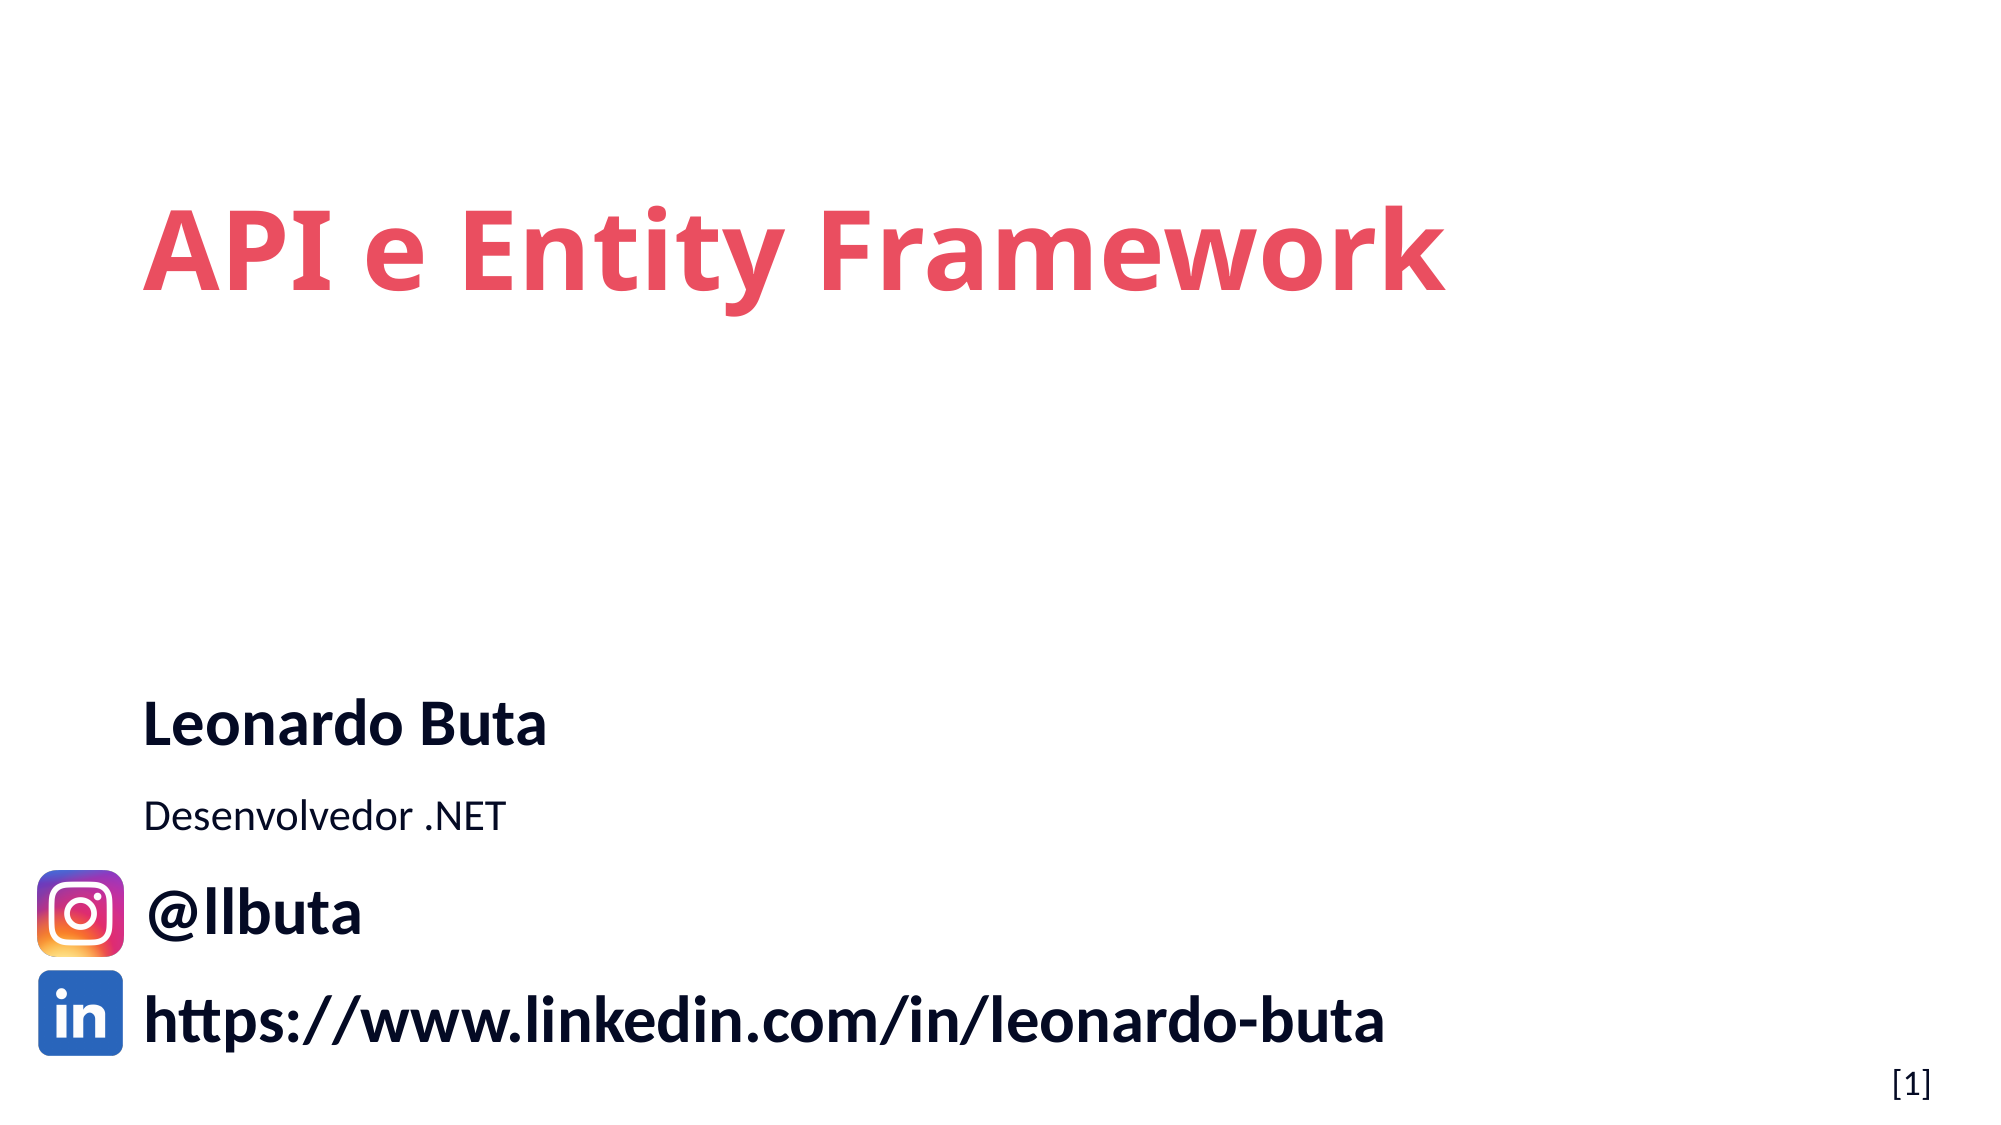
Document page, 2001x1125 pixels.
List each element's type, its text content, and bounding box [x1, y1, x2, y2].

text_box API e Entity Framework [123, 139, 1872, 563]
slide_number [1] [1871, 1038, 1992, 1125]
picture [28, 960, 133, 1066]
picture [37, 870, 124, 957]
text_box Leonardo Buta Desenvolvedor .NET @llbuta https://www.linkedin.com/in/leonardo-buta [123, 658, 1603, 1082]
